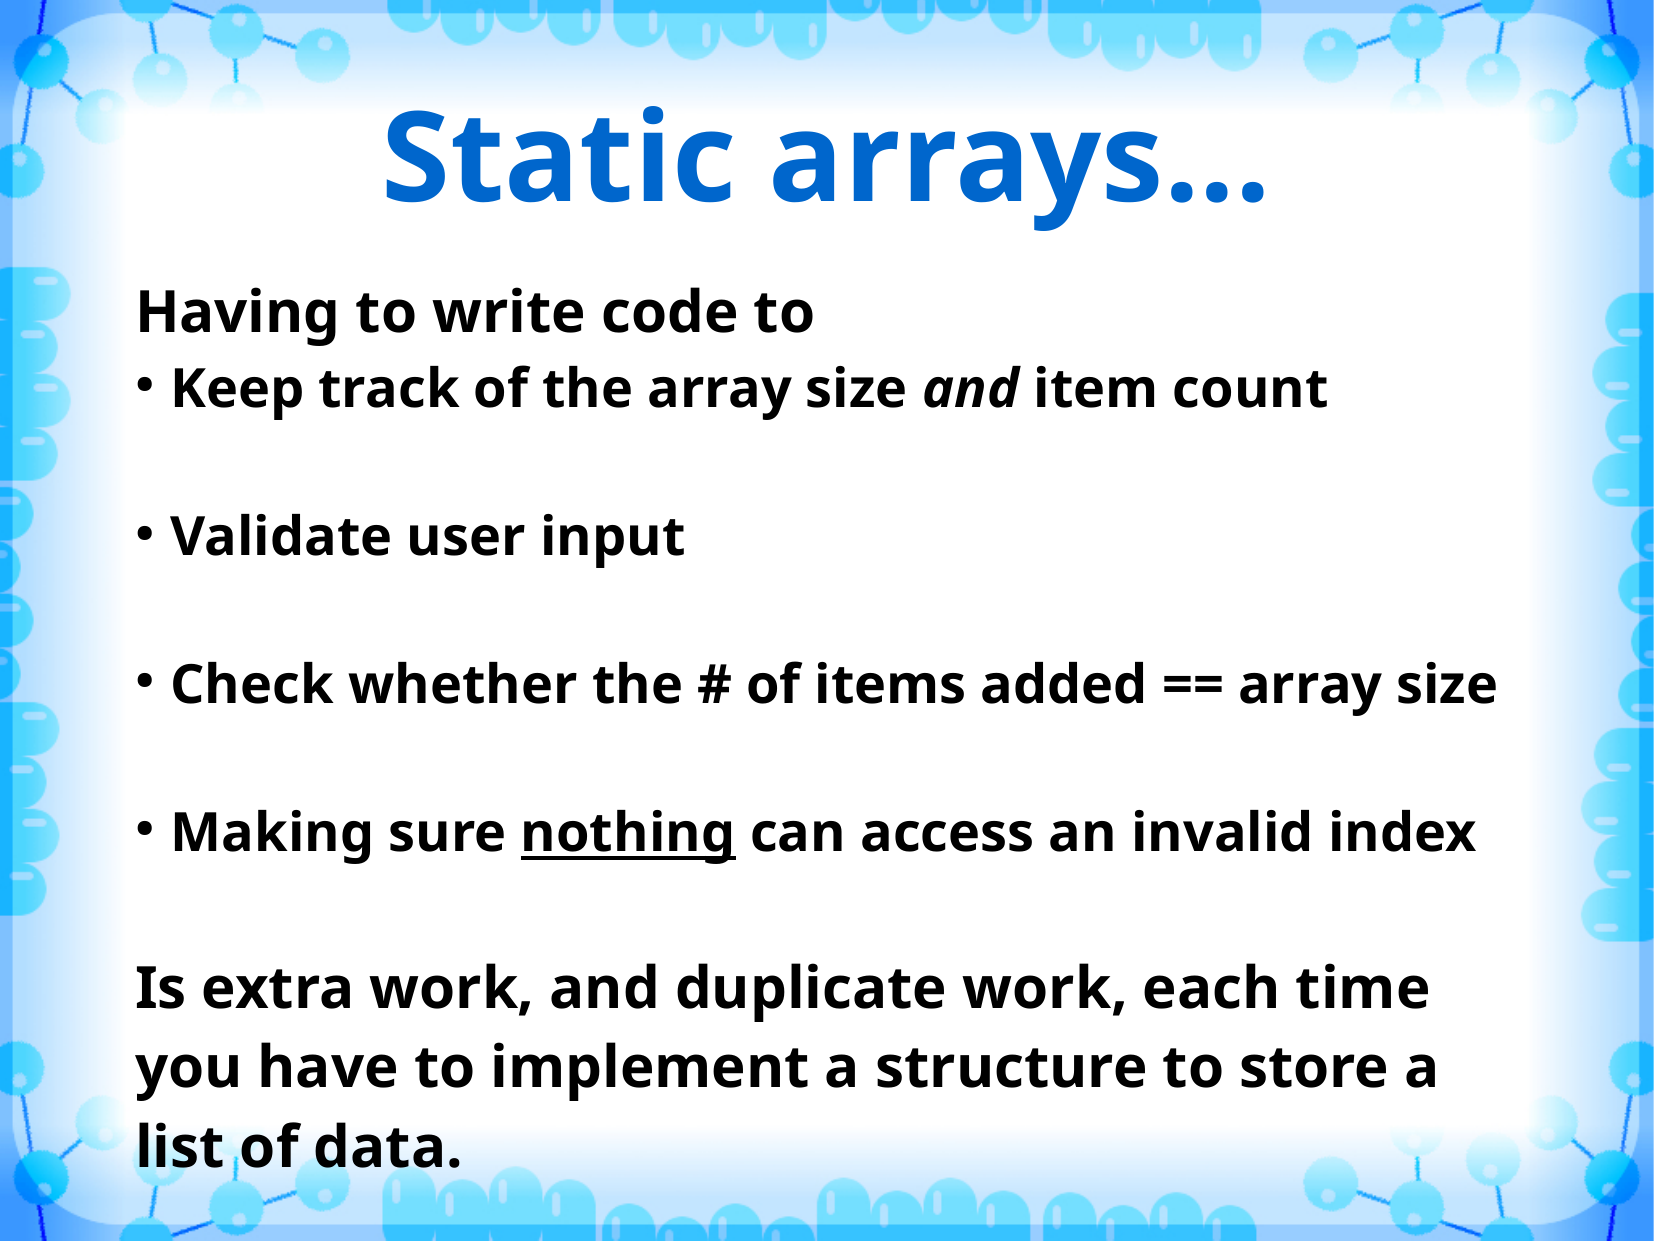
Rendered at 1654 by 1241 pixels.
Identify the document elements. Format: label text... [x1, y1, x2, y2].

title Static arrays... [82, 49, 1571, 257]
text_box Having to write code to Keep track of the array size and item count Validate user input Check whether the # of items added == array size Making sure nothing can access an invalid index Is extra work, and duplicate work, each time you have to implement a structure to store a list of data. [135, 270, 1509, 1022]
picture [0, 0, 1654, 1241]
